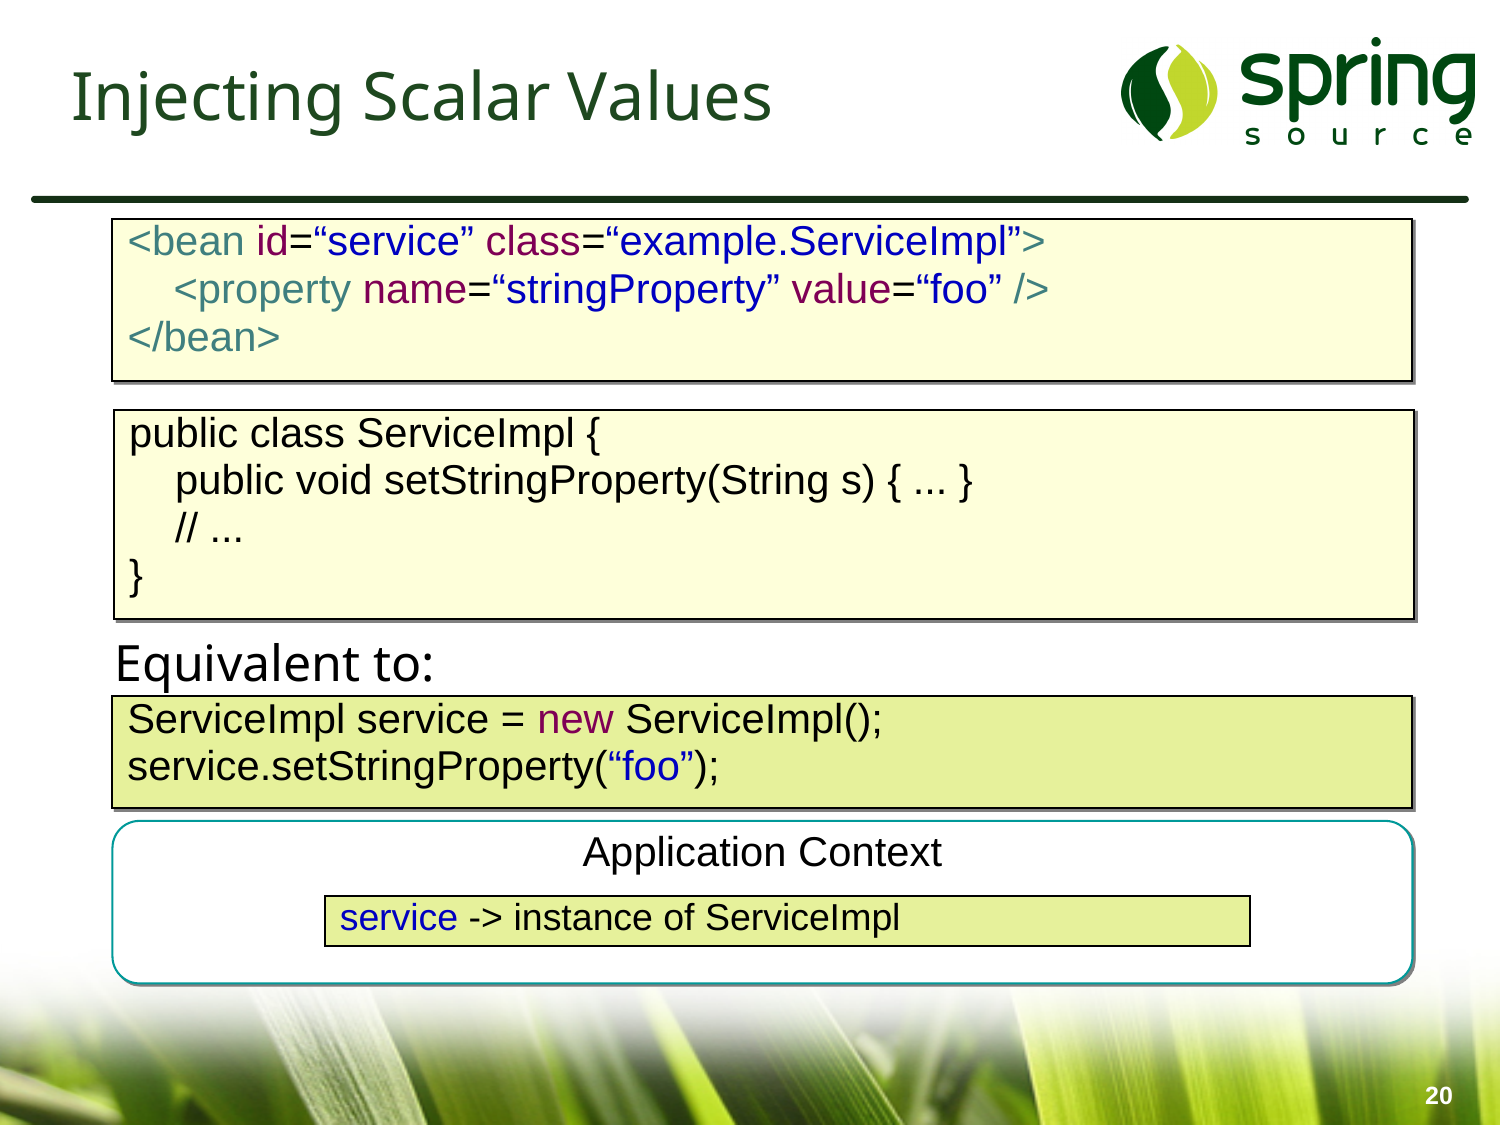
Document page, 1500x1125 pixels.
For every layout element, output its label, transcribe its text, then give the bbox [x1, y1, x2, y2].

text_box service -> instance of ServiceImpl [324, 895, 1251, 946]
picture [0, 944, 1500, 1125]
text_box Equivalent to: [99, 620, 992, 705]
list public class ServiceImpl { public void setStringProperty(String s) { ... } // ... } [114, 409, 1415, 620]
text_box Application Context [112, 820, 1413, 984]
text_box ServiceImpl service = new ServiceImpl(); service.setStringProperty(“foo”); [112, 695, 1413, 809]
list <bean id=“service” class=“example.ServiceImpl”> <property name=“stringProperty” value=“foo” /> </bean> [112, 218, 1413, 382]
title Injecting Scalar Values [56, 13, 1089, 176]
picture [1121, 37, 1475, 145]
